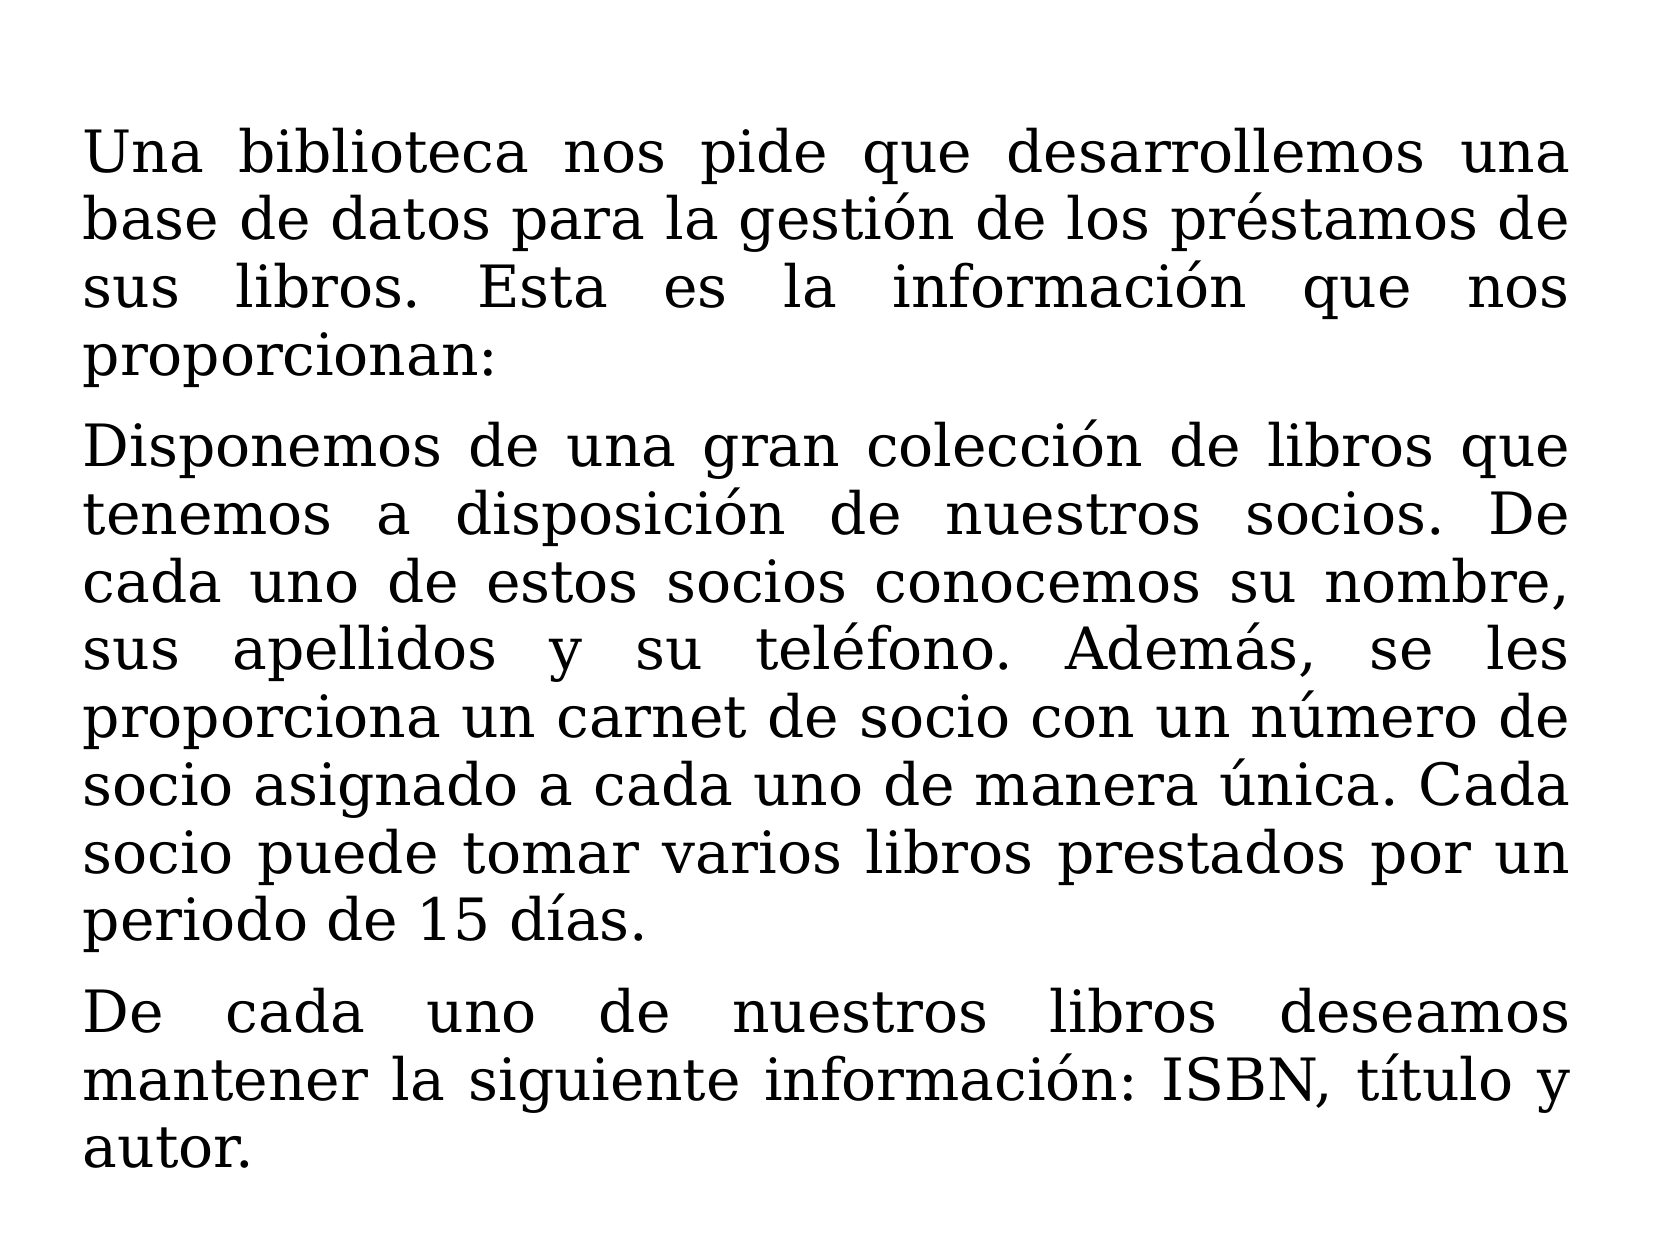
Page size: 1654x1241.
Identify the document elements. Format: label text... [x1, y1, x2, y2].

text_box Una biblioteca nos pide que desarrollemos una base de datos para la gestión de los préstamos de sus libros. Esta es la información que nos proporcionan: Disponemos de una gran colección de libros que tenemos a disposición de nuestros socios. De cada uno de estos socios conocemos su nombre, sus apellidos y su teléfono. Además, se les proporciona un carnet de socio con un número de socio asignado a cada uno de manera única. Cada socio puede tomar varios libros prestados por un periodo de 15 días. De cada uno de nuestros libros deseamos mantener la siguiente información: ISBN, título y autor. [82, 118, 1571, 1182]
